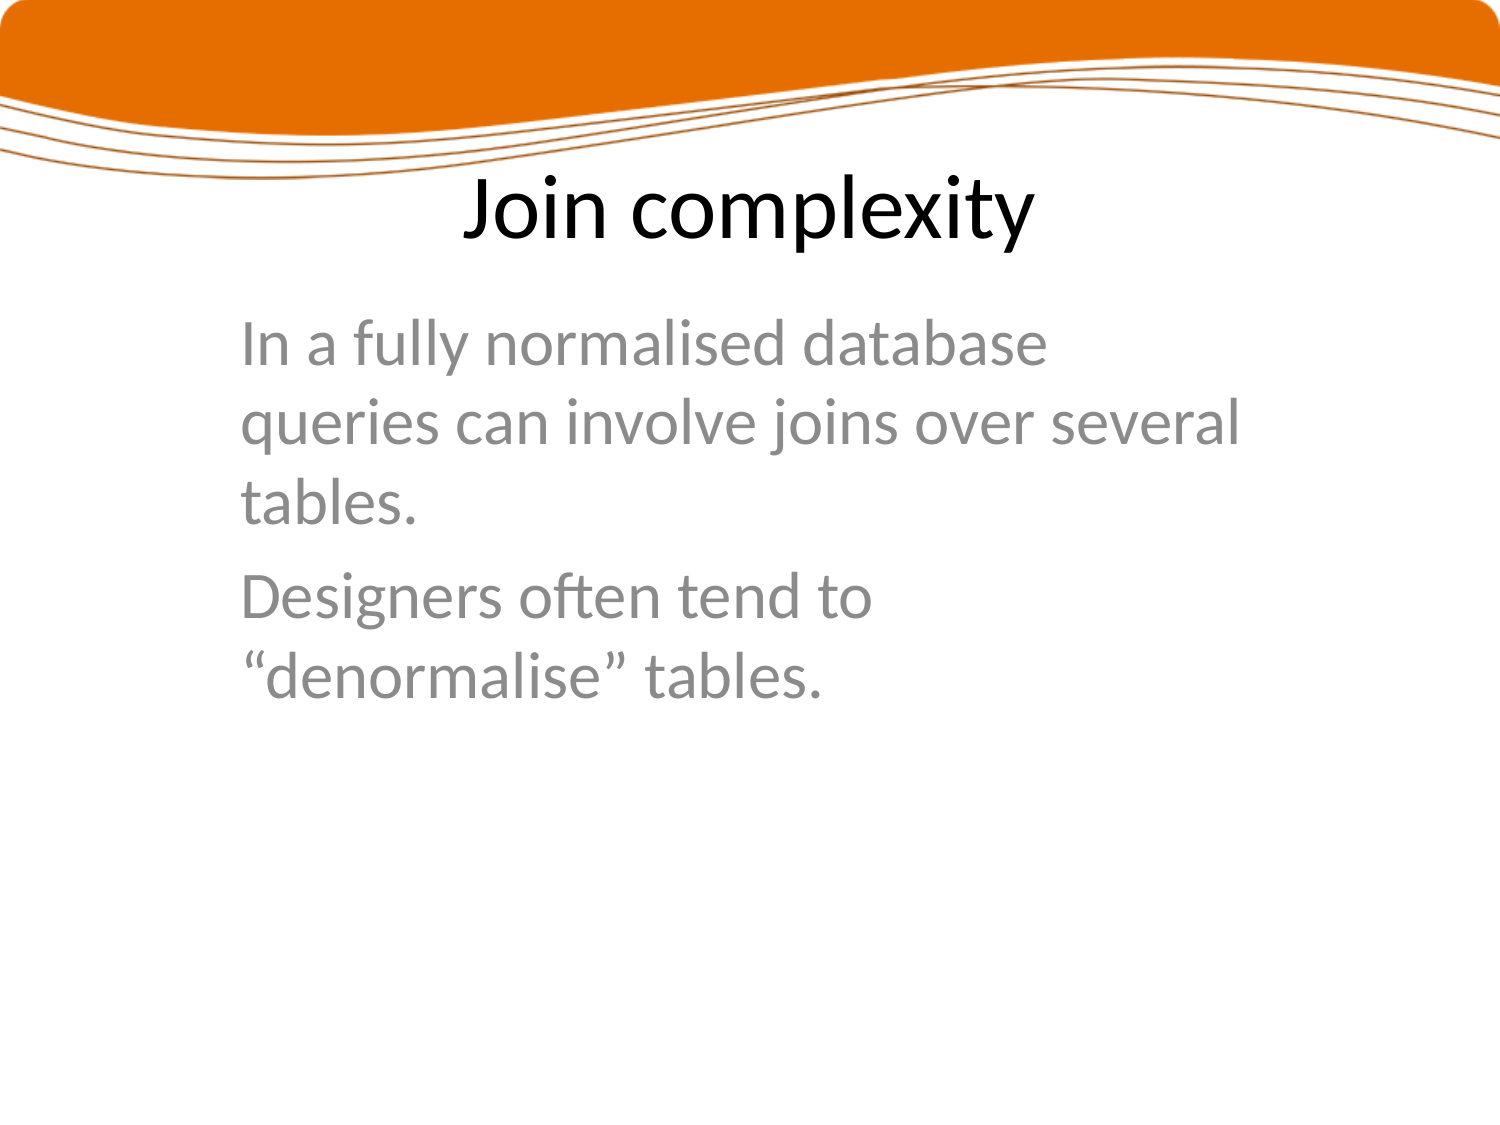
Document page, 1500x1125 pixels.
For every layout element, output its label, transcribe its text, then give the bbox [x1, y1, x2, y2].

title Join complexity [75, 125, 1425, 279]
picture [0, 0, 1500, 180]
subtitle In a fully normalised database queries can involve joins over several tables. Designers often tend to “denormalise” tables. [225, 290, 1275, 988]
